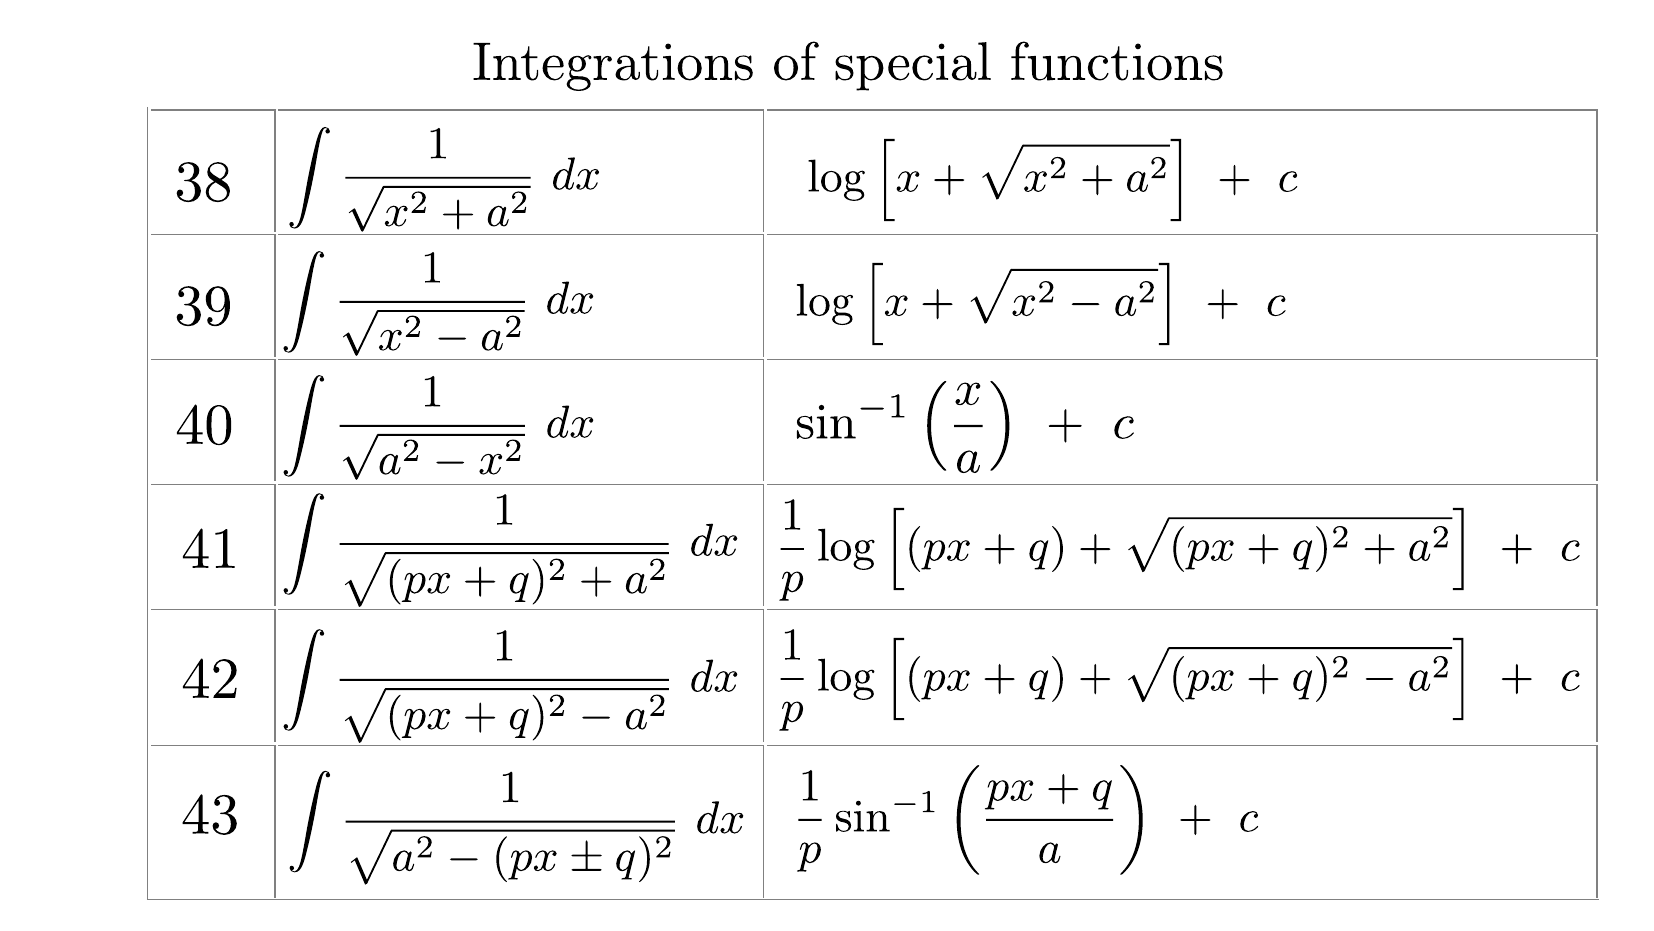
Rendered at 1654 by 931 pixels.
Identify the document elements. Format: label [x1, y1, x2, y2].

text_box [283, 629, 738, 743]
table_cell [278, 746, 763, 896]
text_box [796, 765, 1259, 875]
table_cell [278, 610, 763, 742]
text_box [779, 499, 1580, 601]
text_box [176, 286, 230, 327]
table_cell [767, 235, 1596, 357]
text_box [283, 375, 594, 480]
table_cell [151, 360, 274, 481]
text_box [796, 262, 1286, 346]
text_box [808, 138, 1298, 222]
text_box [182, 794, 237, 835]
table_cell [151, 610, 274, 742]
table_cell [767, 746, 1596, 896]
table_cell [767, 610, 1596, 742]
table_cell [278, 360, 763, 481]
title [47, 37, 1607, 910]
text_box [289, 126, 600, 232]
text_box [283, 251, 594, 356]
text_box [182, 658, 237, 698]
table_cell [278, 235, 763, 357]
table_cell [767, 485, 1596, 606]
text_box [176, 162, 230, 203]
table_cell [151, 235, 274, 357]
text_box [182, 528, 235, 568]
text_box [796, 380, 1134, 474]
text_box [473, 41, 1223, 92]
text_box [779, 629, 1580, 731]
text_box [176, 404, 232, 446]
table_header [278, 111, 763, 232]
table_cell [151, 746, 274, 896]
text_box [283, 493, 738, 608]
text_box [289, 770, 744, 885]
table_header [767, 111, 1596, 232]
table_cell [151, 485, 274, 606]
table_header [151, 111, 274, 232]
table_cell [278, 485, 763, 606]
table_cell [767, 360, 1596, 481]
